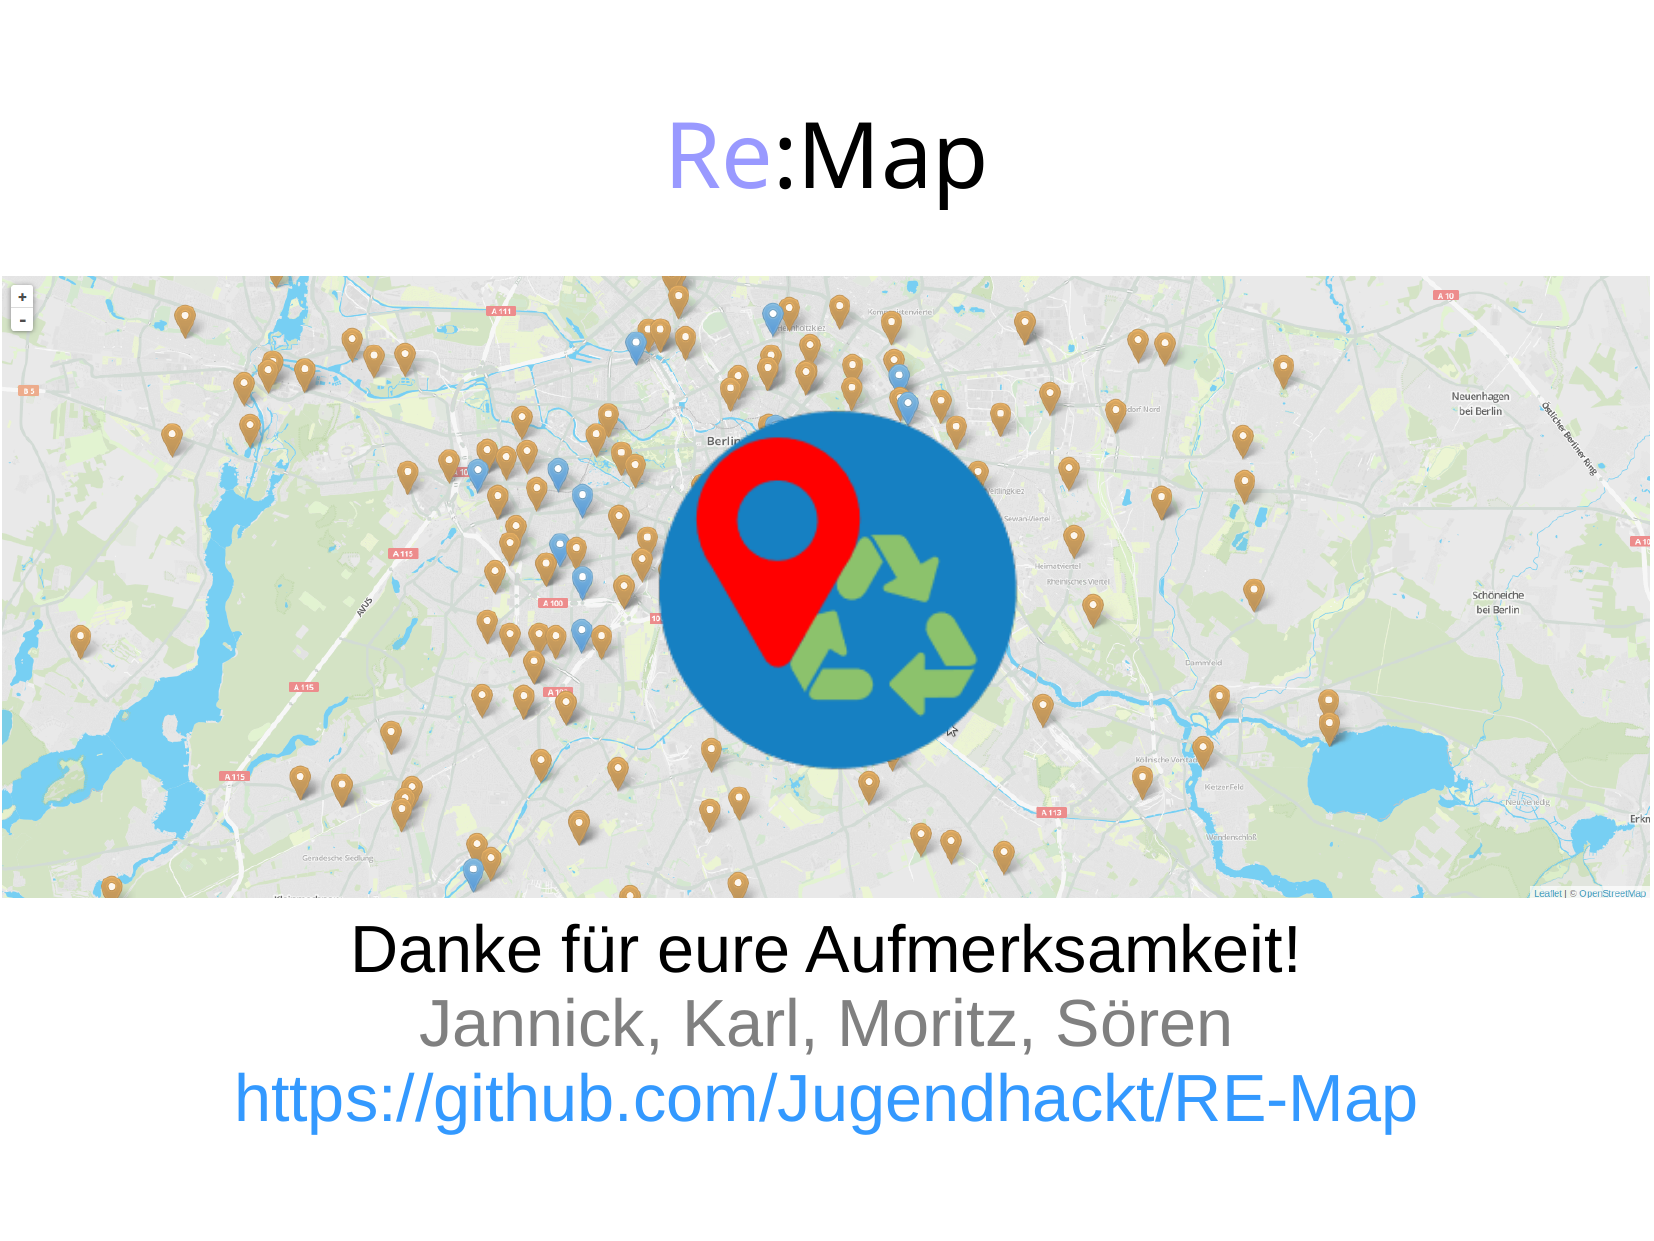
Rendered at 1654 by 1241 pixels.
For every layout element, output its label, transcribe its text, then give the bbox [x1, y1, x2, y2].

subtitle Danke für eure Aufmerksamkeit! Jannick, Karl, Moritz, Sören https://github.com/Jugendhackt/RE-Map [82, 898, 1571, 1136]
picture [0, 274, 1654, 898]
title Re:Map [82, 49, 1571, 163]
subtitle Danke für eure Aufmerksamkeit! Jannick, Karl, Moritz, Sören https://github.com/Jugendhackt/RE-Map [82, 163, 1571, 274]
